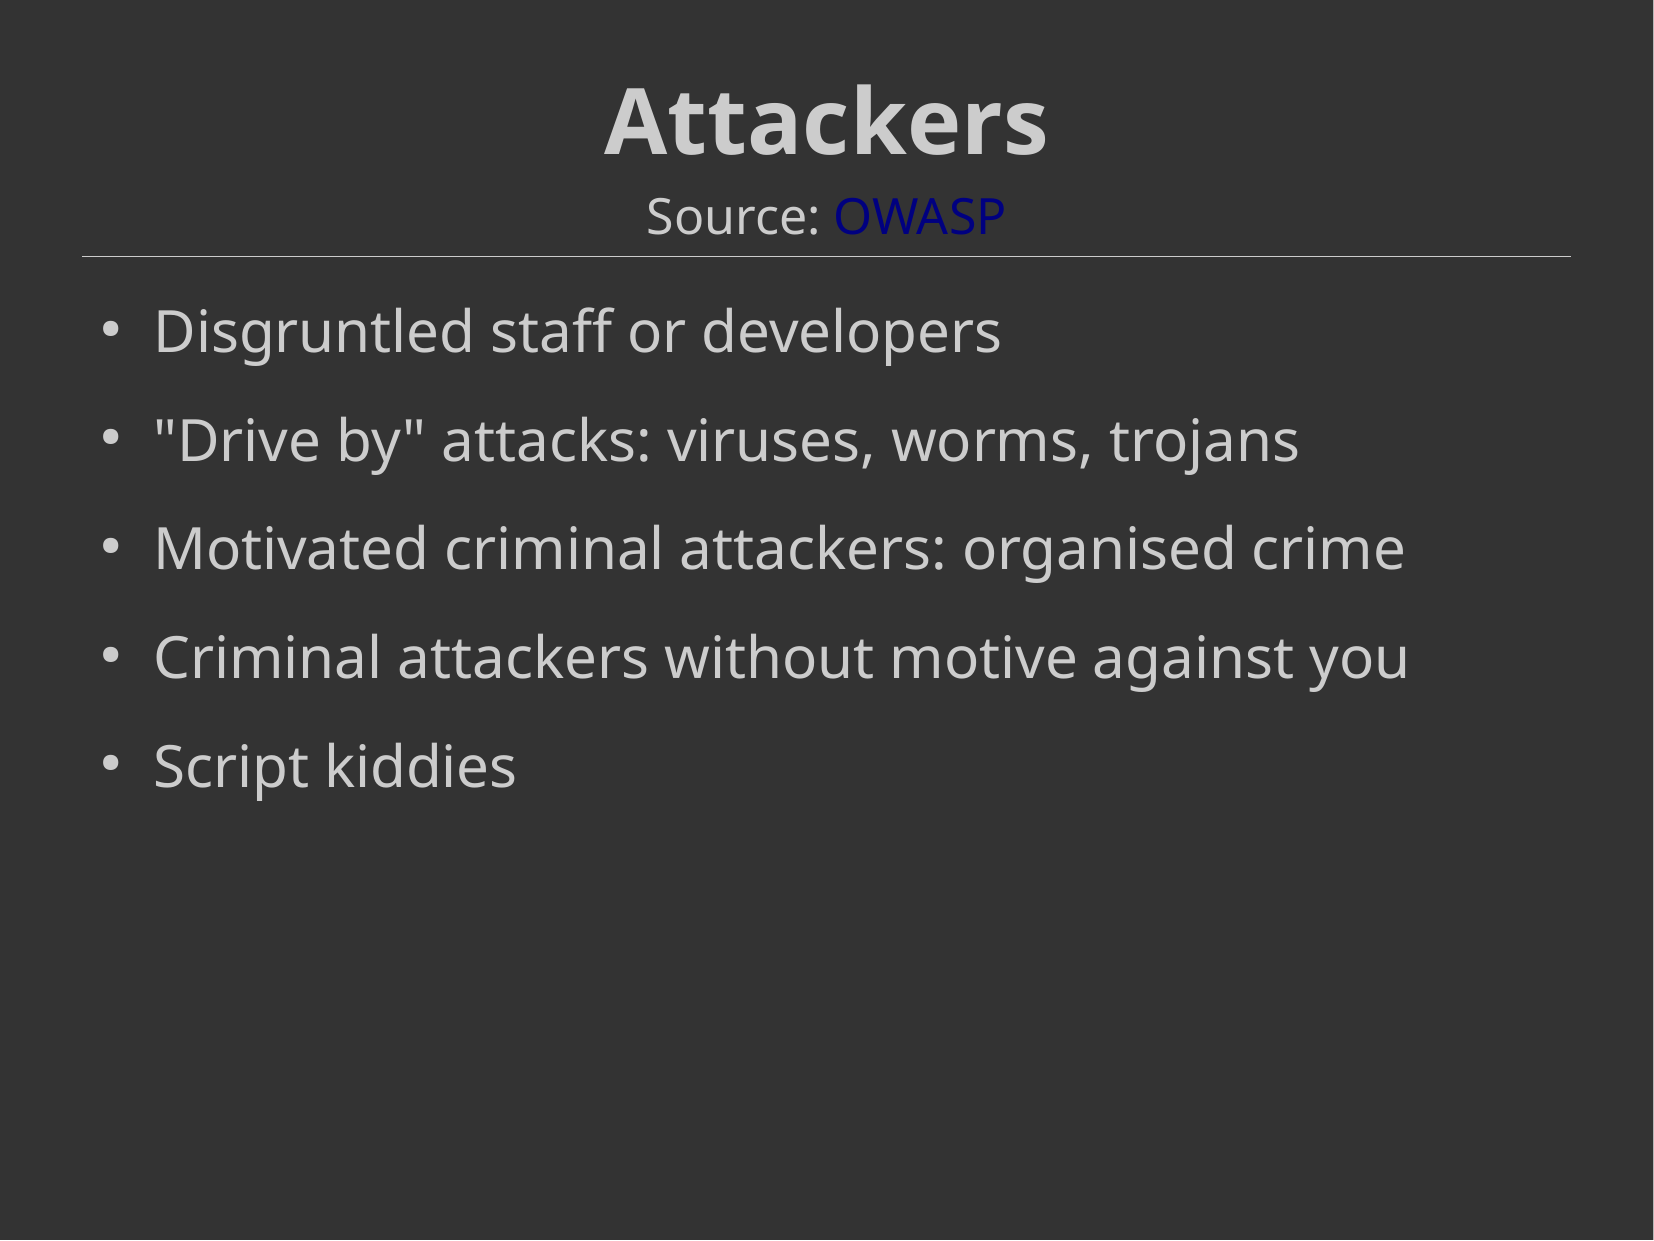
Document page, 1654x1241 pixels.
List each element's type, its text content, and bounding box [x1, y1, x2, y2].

list Disgruntled staff or developers "Drive by" attacks: viruses, worms, trojans Motivated criminal attackers: organised crime Criminal attackers without motive against you Script kiddies [82, 290, 1571, 1010]
title Attackers Source: OWASP [82, 49, 1571, 257]
